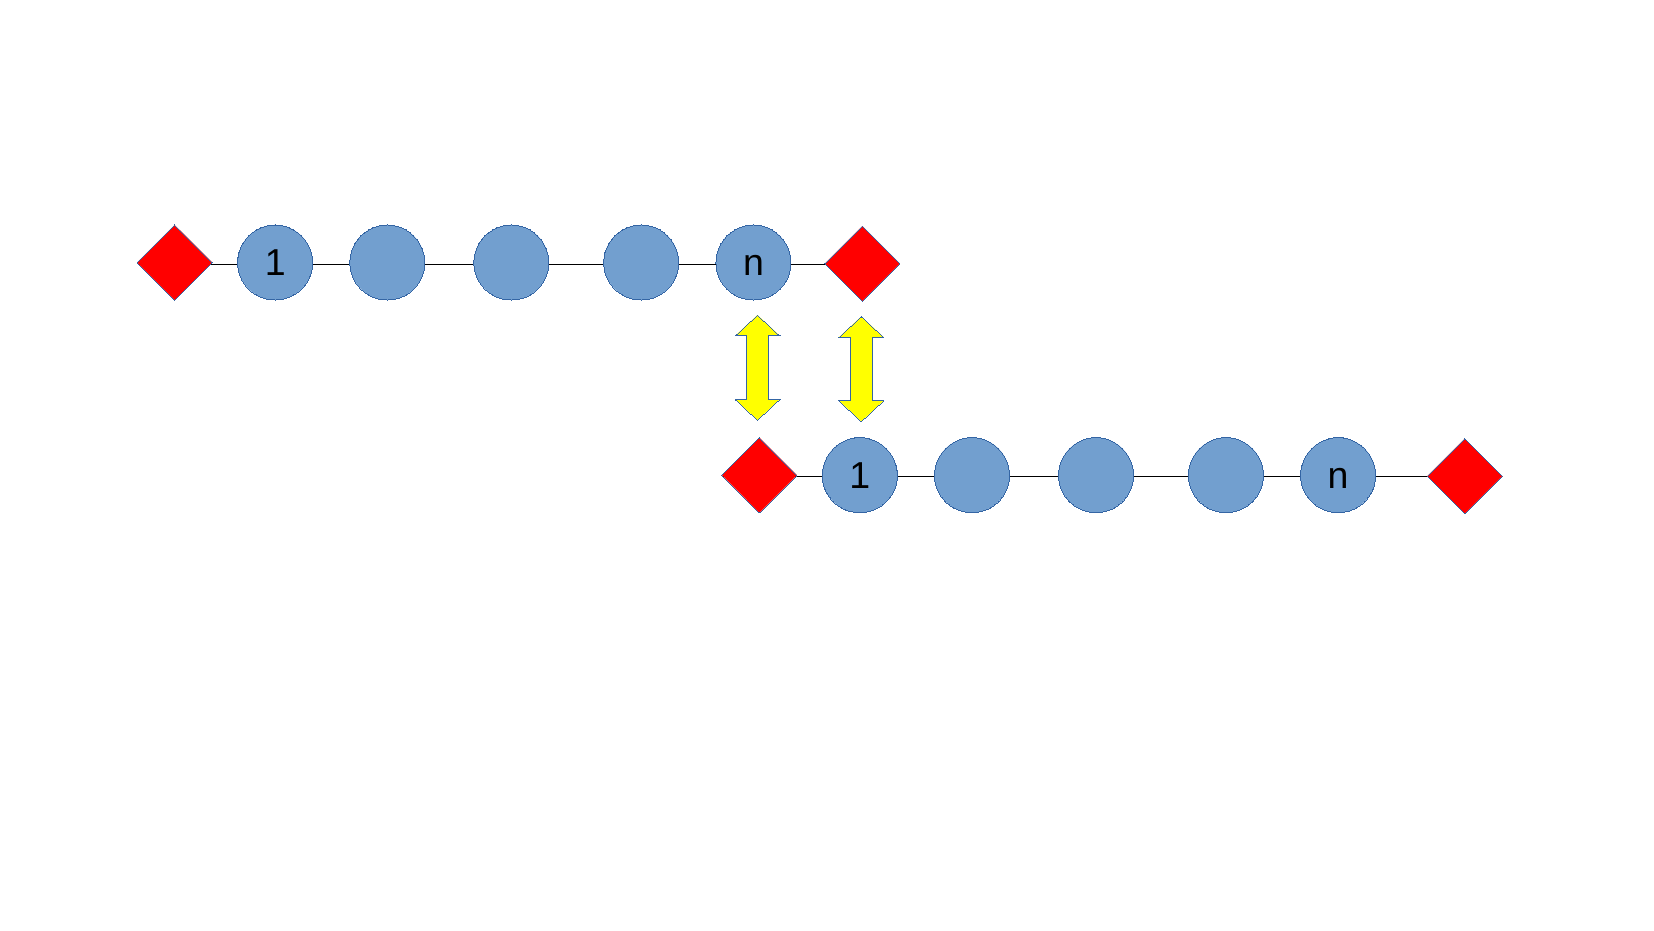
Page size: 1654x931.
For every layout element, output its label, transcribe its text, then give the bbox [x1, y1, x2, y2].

text_box [473, 224, 549, 301]
text_box [137, 224, 213, 301]
text_box [1188, 437, 1264, 513]
text_box 1 [822, 437, 898, 513]
text_box [721, 437, 797, 513]
text_box [603, 224, 679, 301]
text_box [824, 226, 900, 302]
text_box [735, 315, 781, 421]
text_box [1058, 437, 1134, 513]
text_box [1427, 438, 1503, 514]
text_box 1 [237, 224, 313, 301]
text_box n [1300, 437, 1376, 513]
text_box [838, 316, 884, 422]
text_box [934, 437, 1010, 513]
text_box [349, 224, 425, 301]
text_box n [715, 224, 791, 301]
